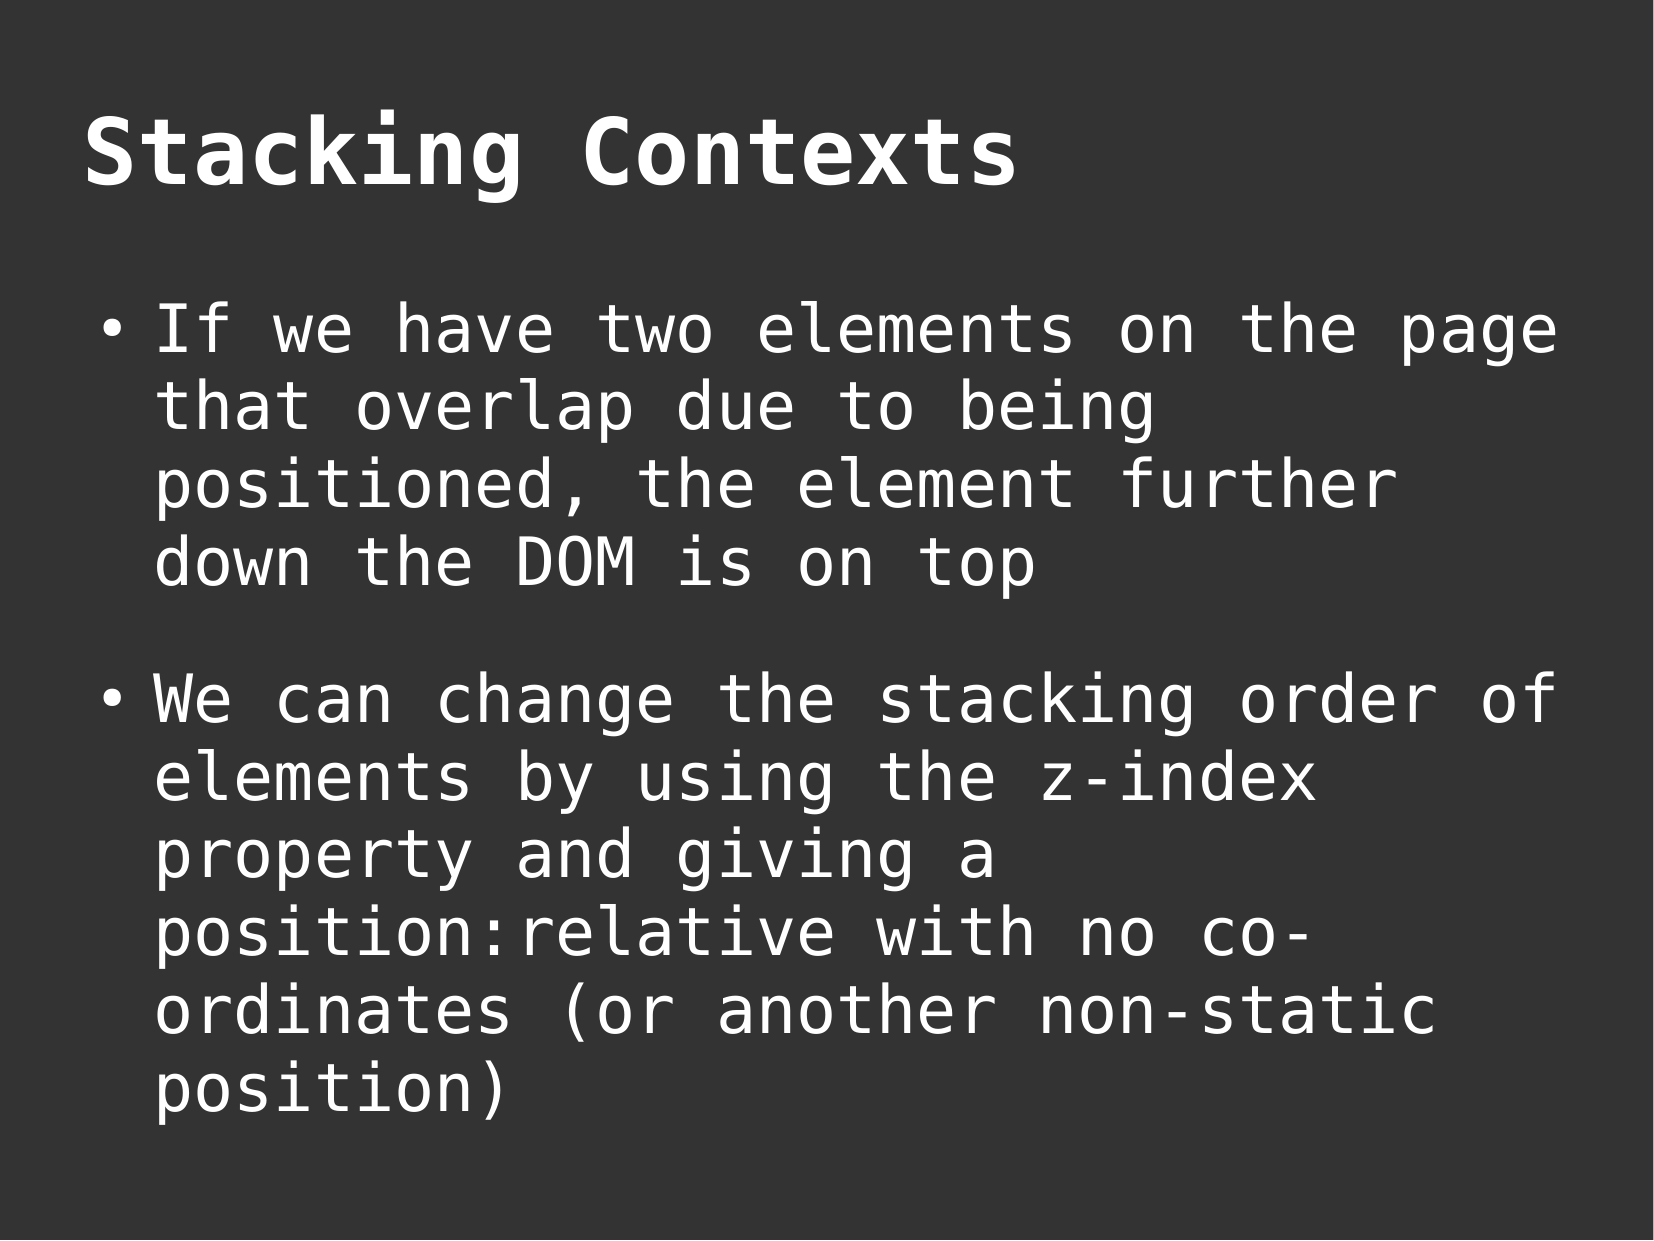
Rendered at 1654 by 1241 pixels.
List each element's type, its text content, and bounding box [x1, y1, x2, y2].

title Stacking Contexts [82, 49, 1571, 257]
list If we have two elements on the page that overlap due to being positioned, the element further down the DOM is on top We can change the stacking order of elements by using the z-index property and giving a position:relative with no co-ordinates (or another non-static position) [82, 290, 1571, 1182]
